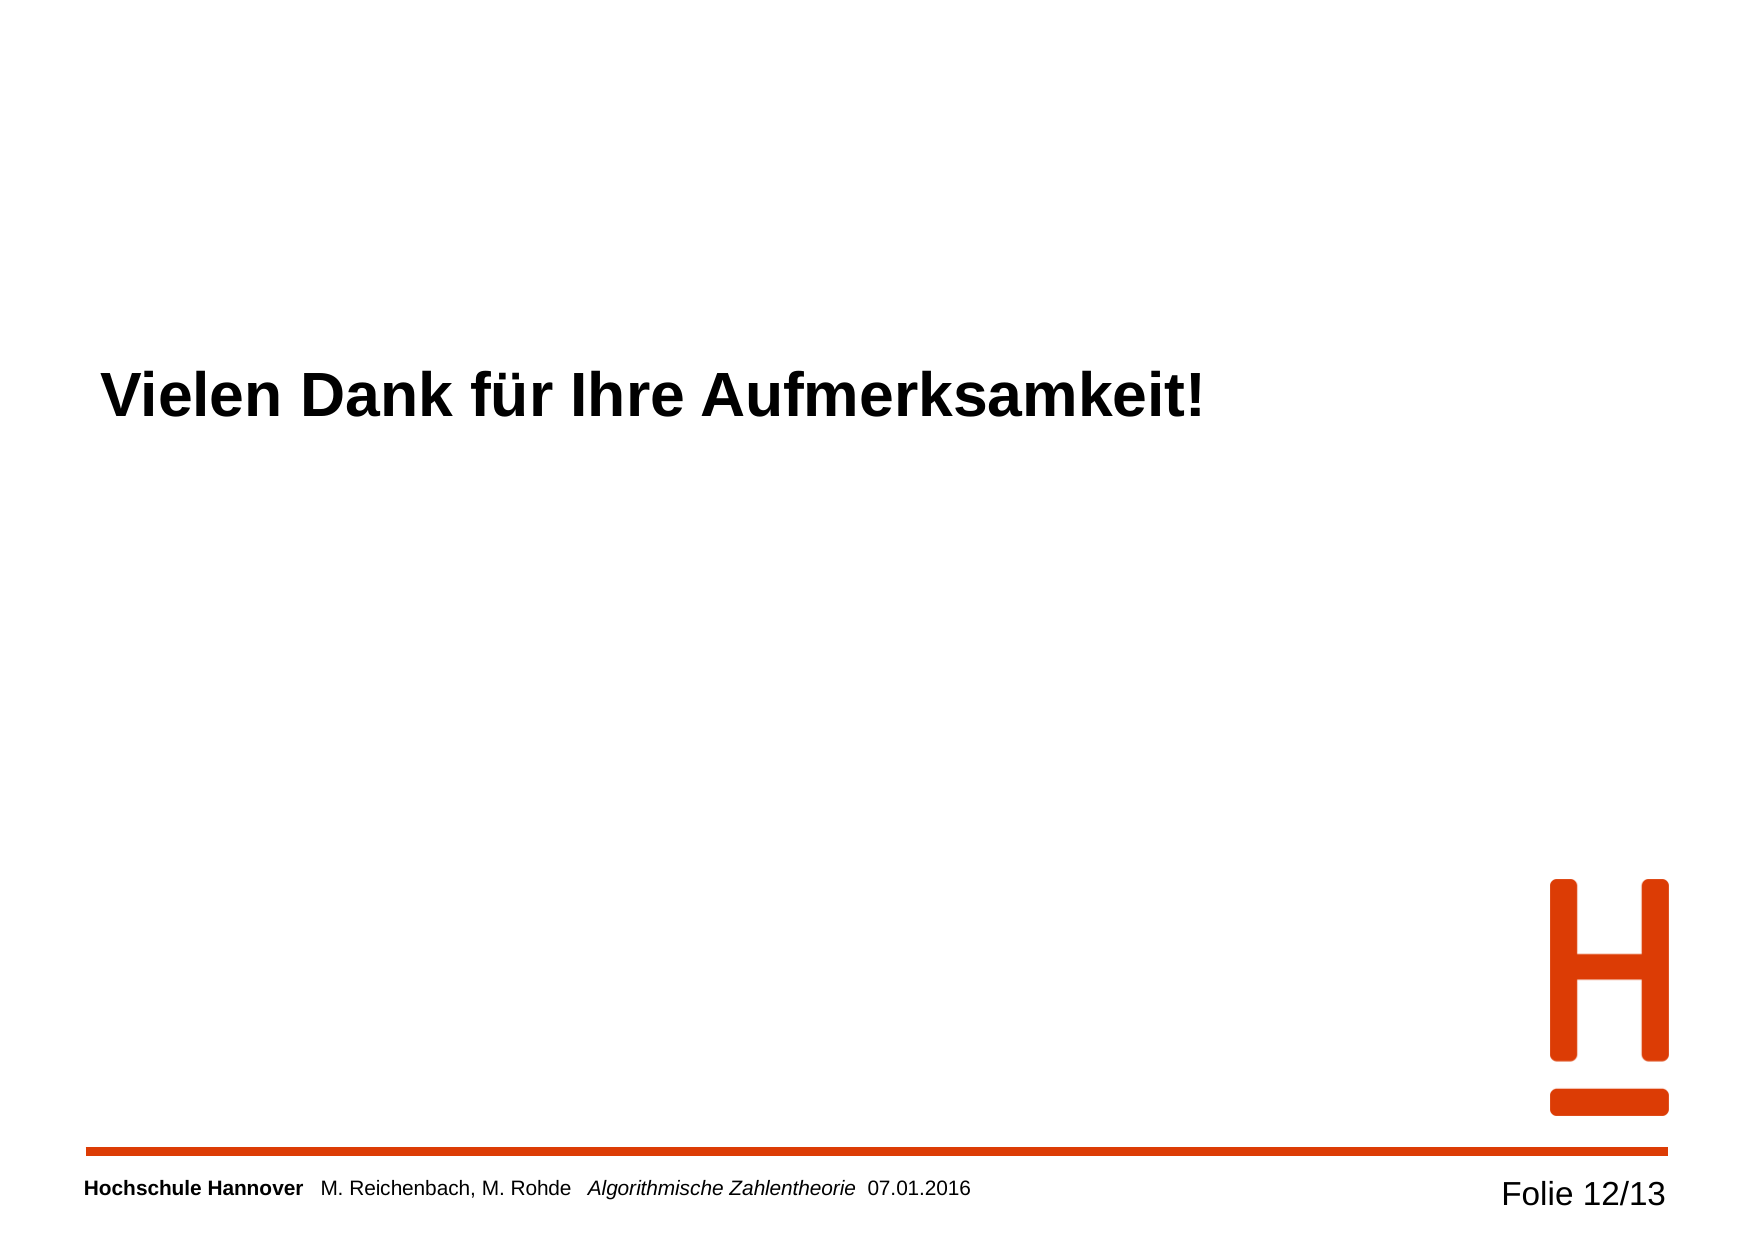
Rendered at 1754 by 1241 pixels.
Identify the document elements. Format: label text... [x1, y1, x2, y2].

title Vielen Dank für Ihre Aufmerksamkeit! [85, 346, 1669, 502]
picture [1550, 879, 1669, 1116]
